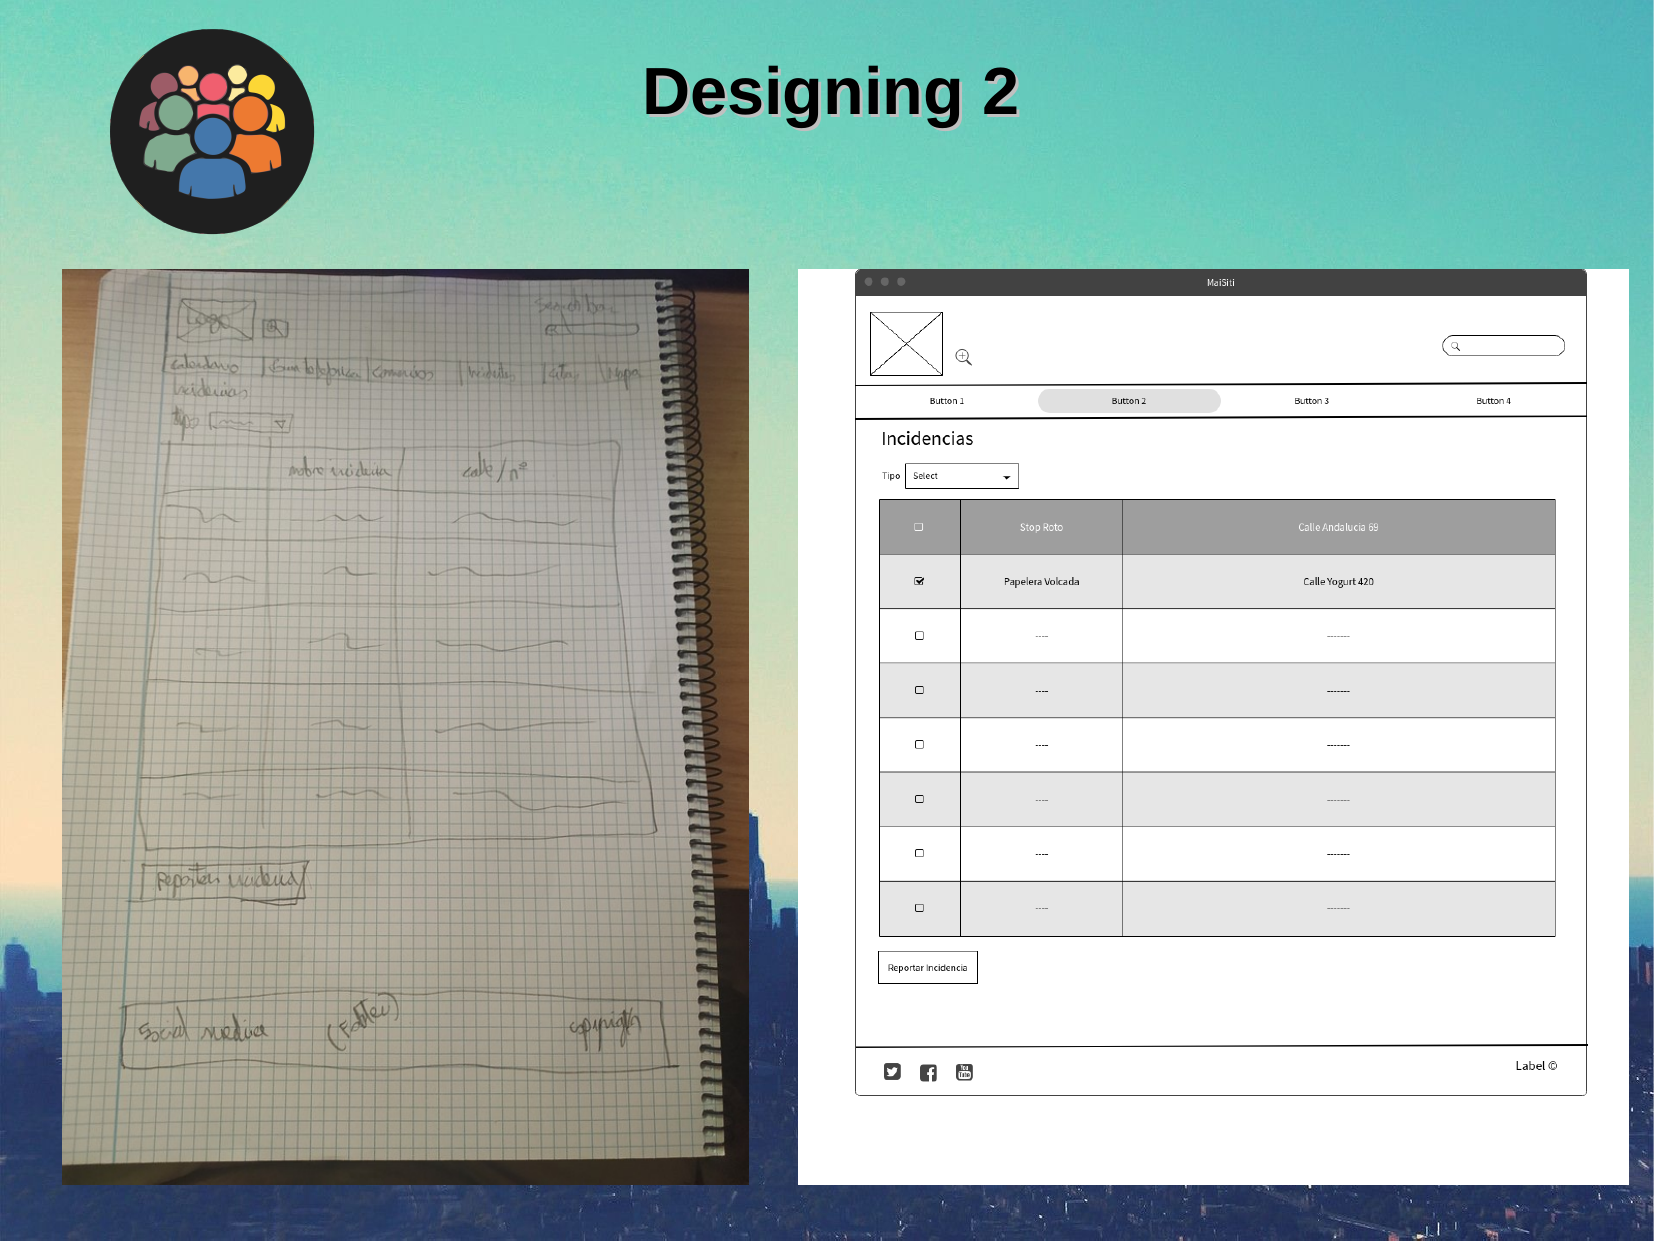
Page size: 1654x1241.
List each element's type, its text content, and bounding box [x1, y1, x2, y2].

picture [0, 0, 1654, 1241]
title Designing 2 [86, 0, 1576, 196]
